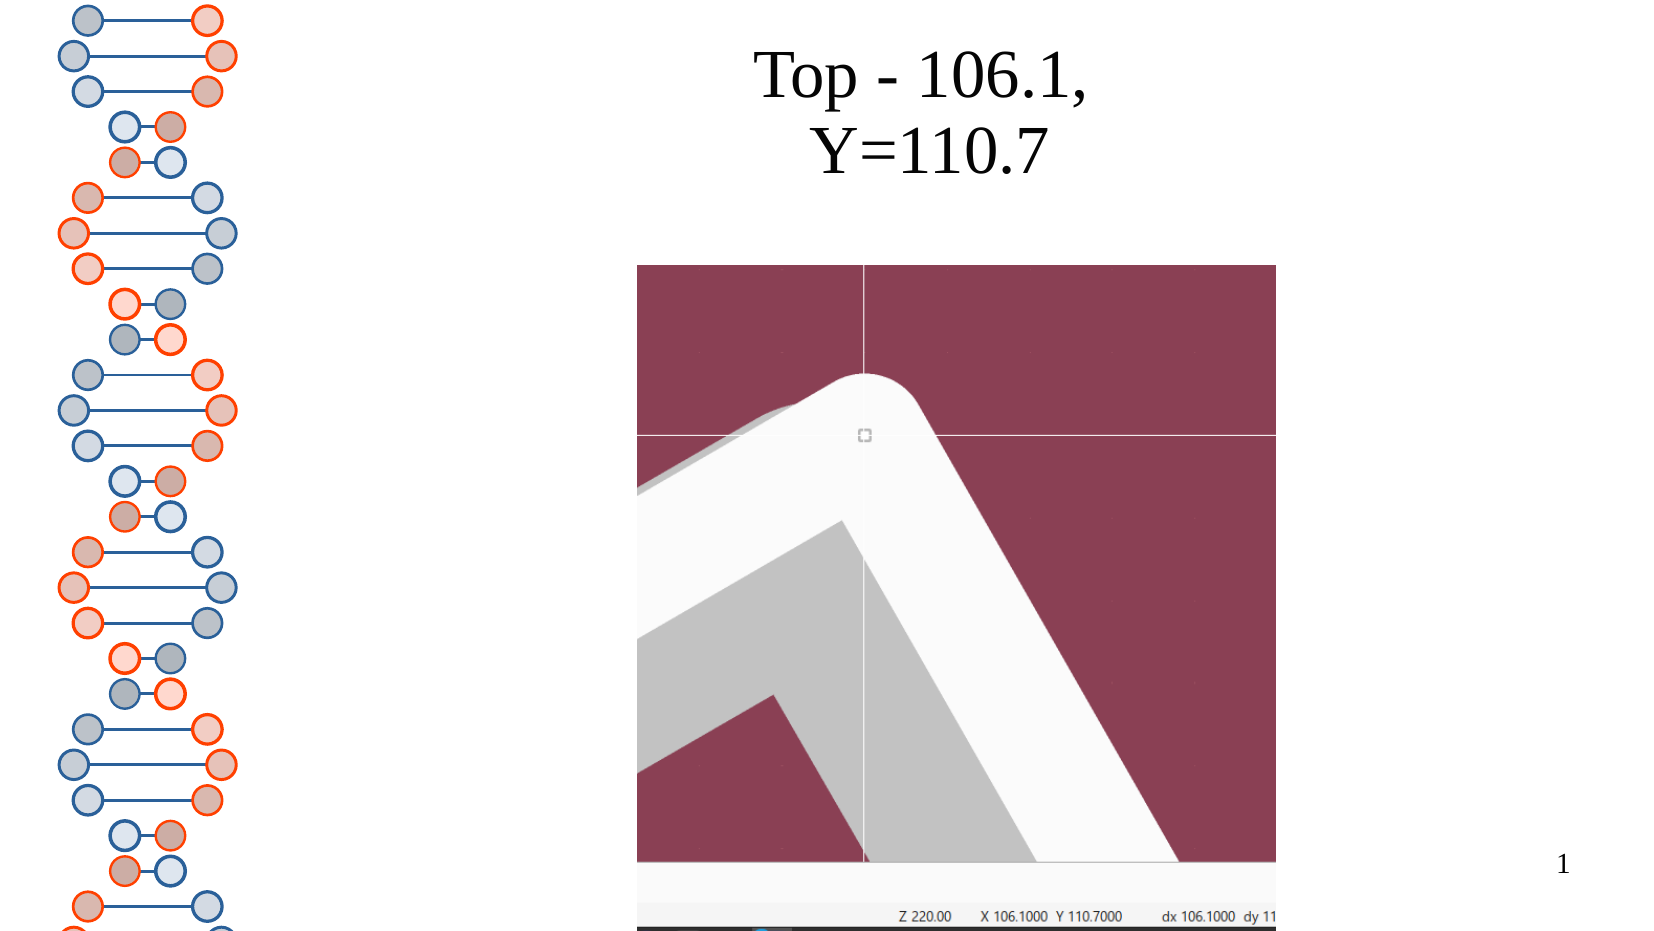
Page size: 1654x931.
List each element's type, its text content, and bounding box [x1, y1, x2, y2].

title Top - 106.1, Y=110.7 [265, 35, 1595, 189]
picture [637, 265, 1276, 931]
